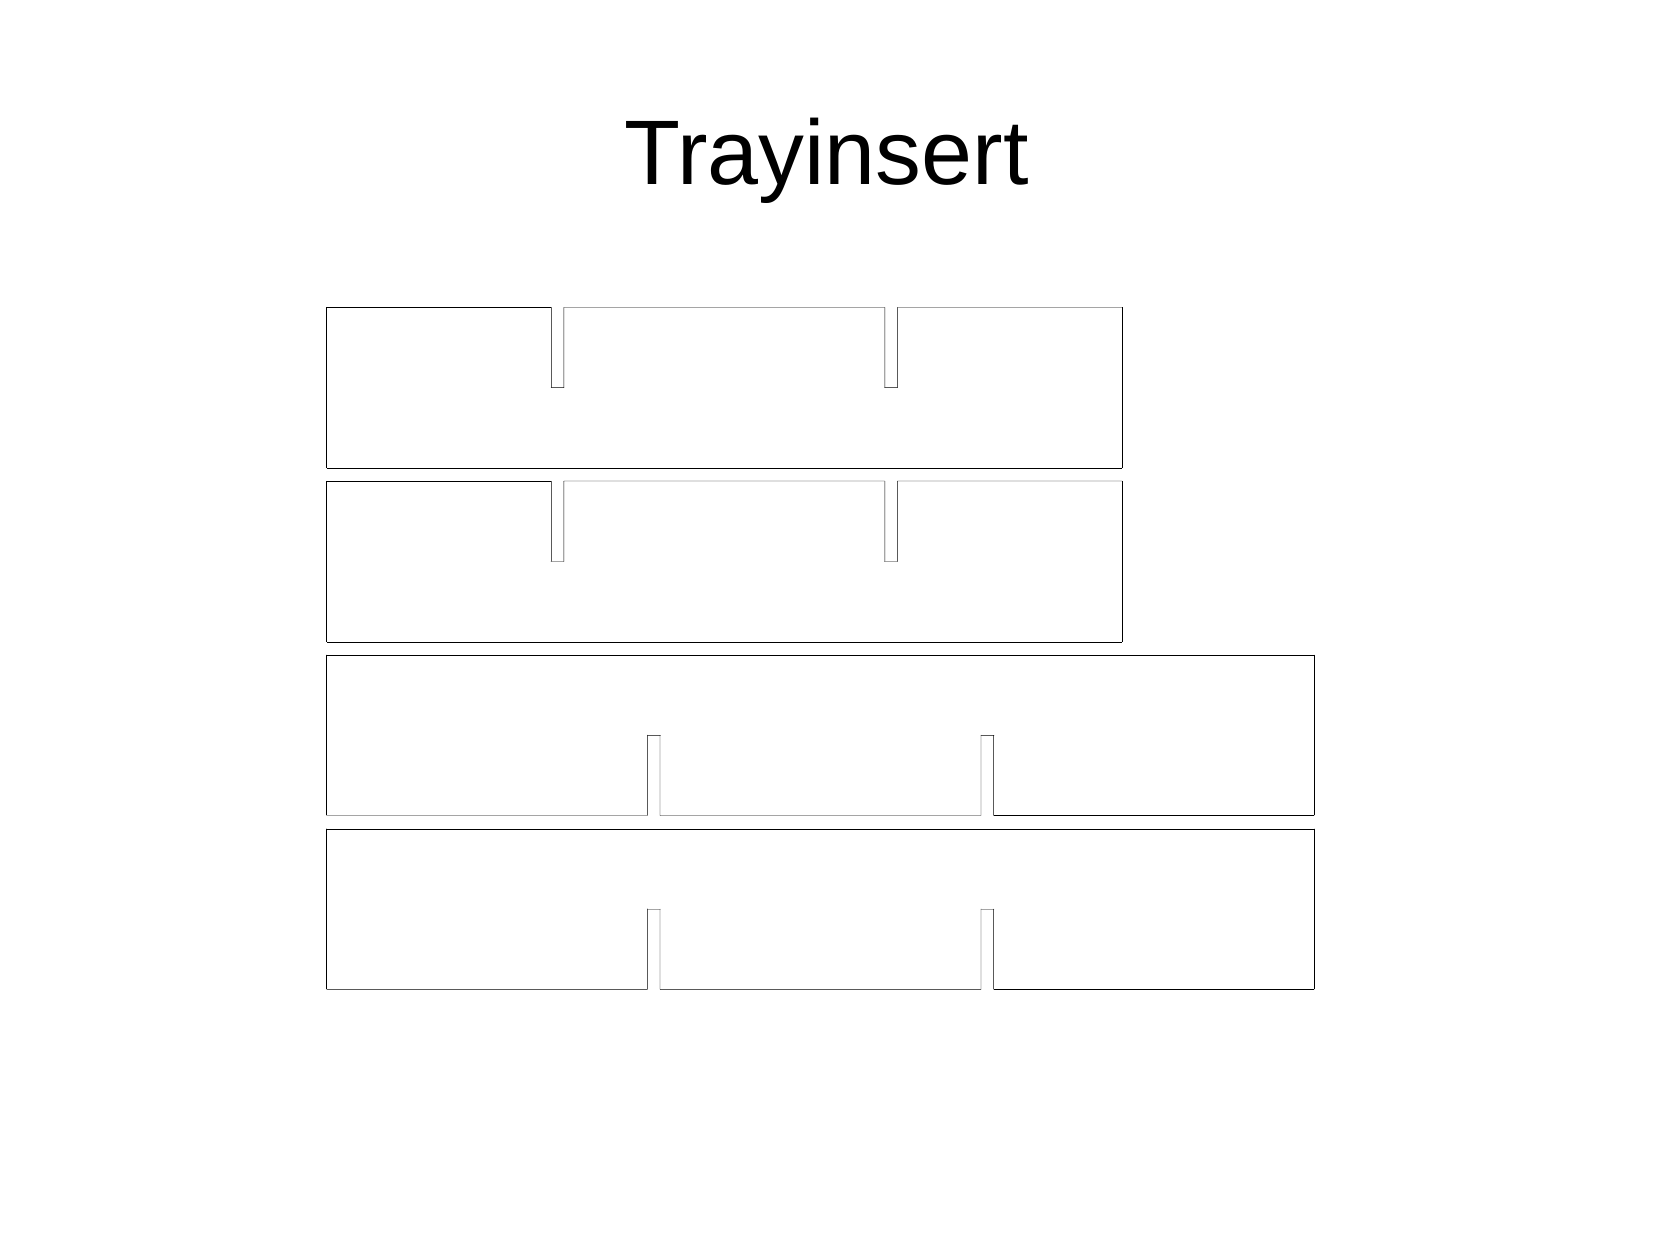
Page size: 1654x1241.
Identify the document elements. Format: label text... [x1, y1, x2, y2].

title Trayinsert [82, 49, 1571, 257]
picture [306, 290, 1347, 1010]
